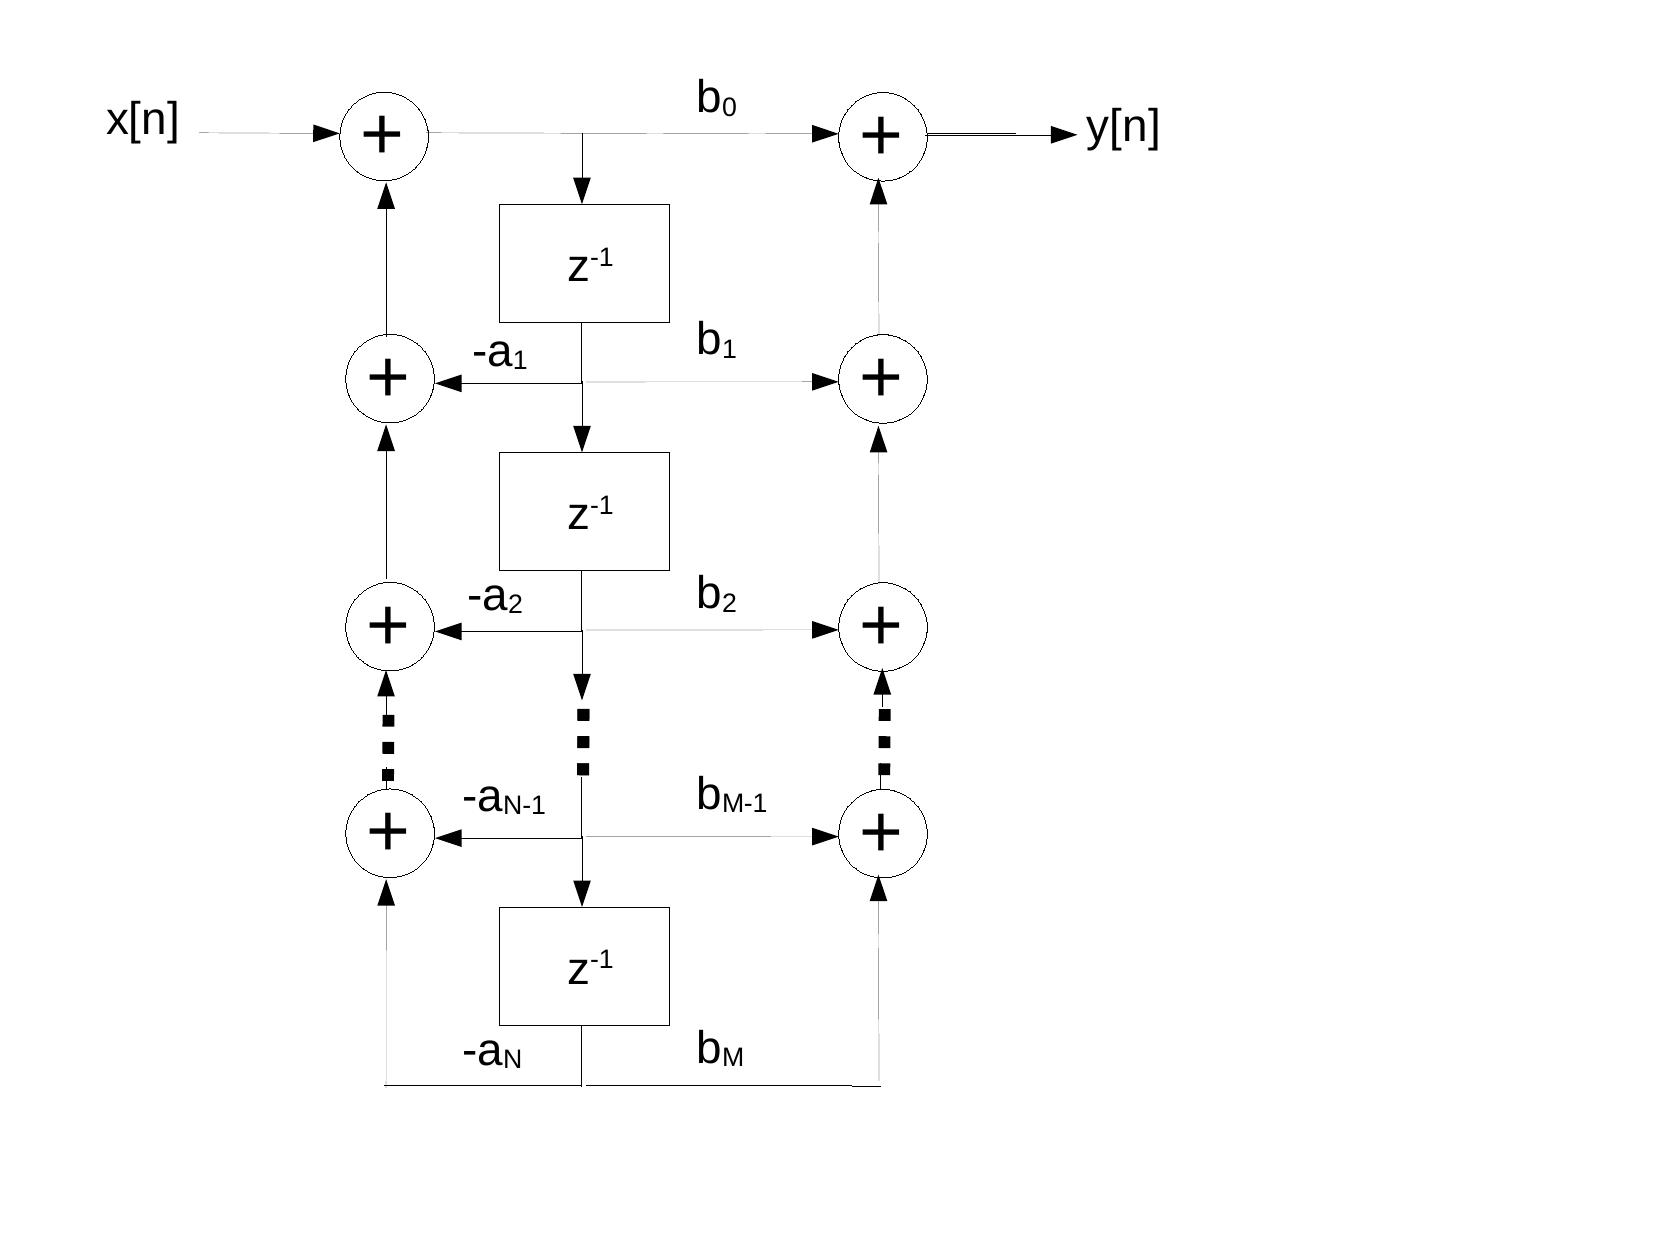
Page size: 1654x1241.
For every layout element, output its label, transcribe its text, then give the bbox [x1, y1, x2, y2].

text_box b0 [681, 64, 824, 146]
text_box + [844, 327, 934, 426]
text_box x[n] [91, 85, 233, 153]
text_box + [345, 84, 435, 184]
text_box + [844, 781, 934, 881]
text_box b2 [681, 560, 824, 642]
text_box + [844, 575, 934, 674]
text_box + [351, 326, 441, 426]
text_box z-1 [552, 935, 648, 1004]
text_box + [351, 574, 441, 674]
text_box + [844, 85, 934, 184]
text_box bM-1 [681, 760, 824, 843]
text_box y[n] [1072, 92, 1214, 159]
text_box -a1 [457, 317, 600, 400]
text_box z-1 [552, 232, 647, 301]
text_box b1 [681, 306, 824, 388]
text_box + [351, 781, 441, 881]
text_box bM [681, 1014, 824, 1096]
text_box z-1 [552, 480, 647, 549]
text_box -aN [447, 1016, 590, 1098]
text_box -aN-1 [447, 762, 590, 844]
text_box -a2 [452, 561, 595, 654]
